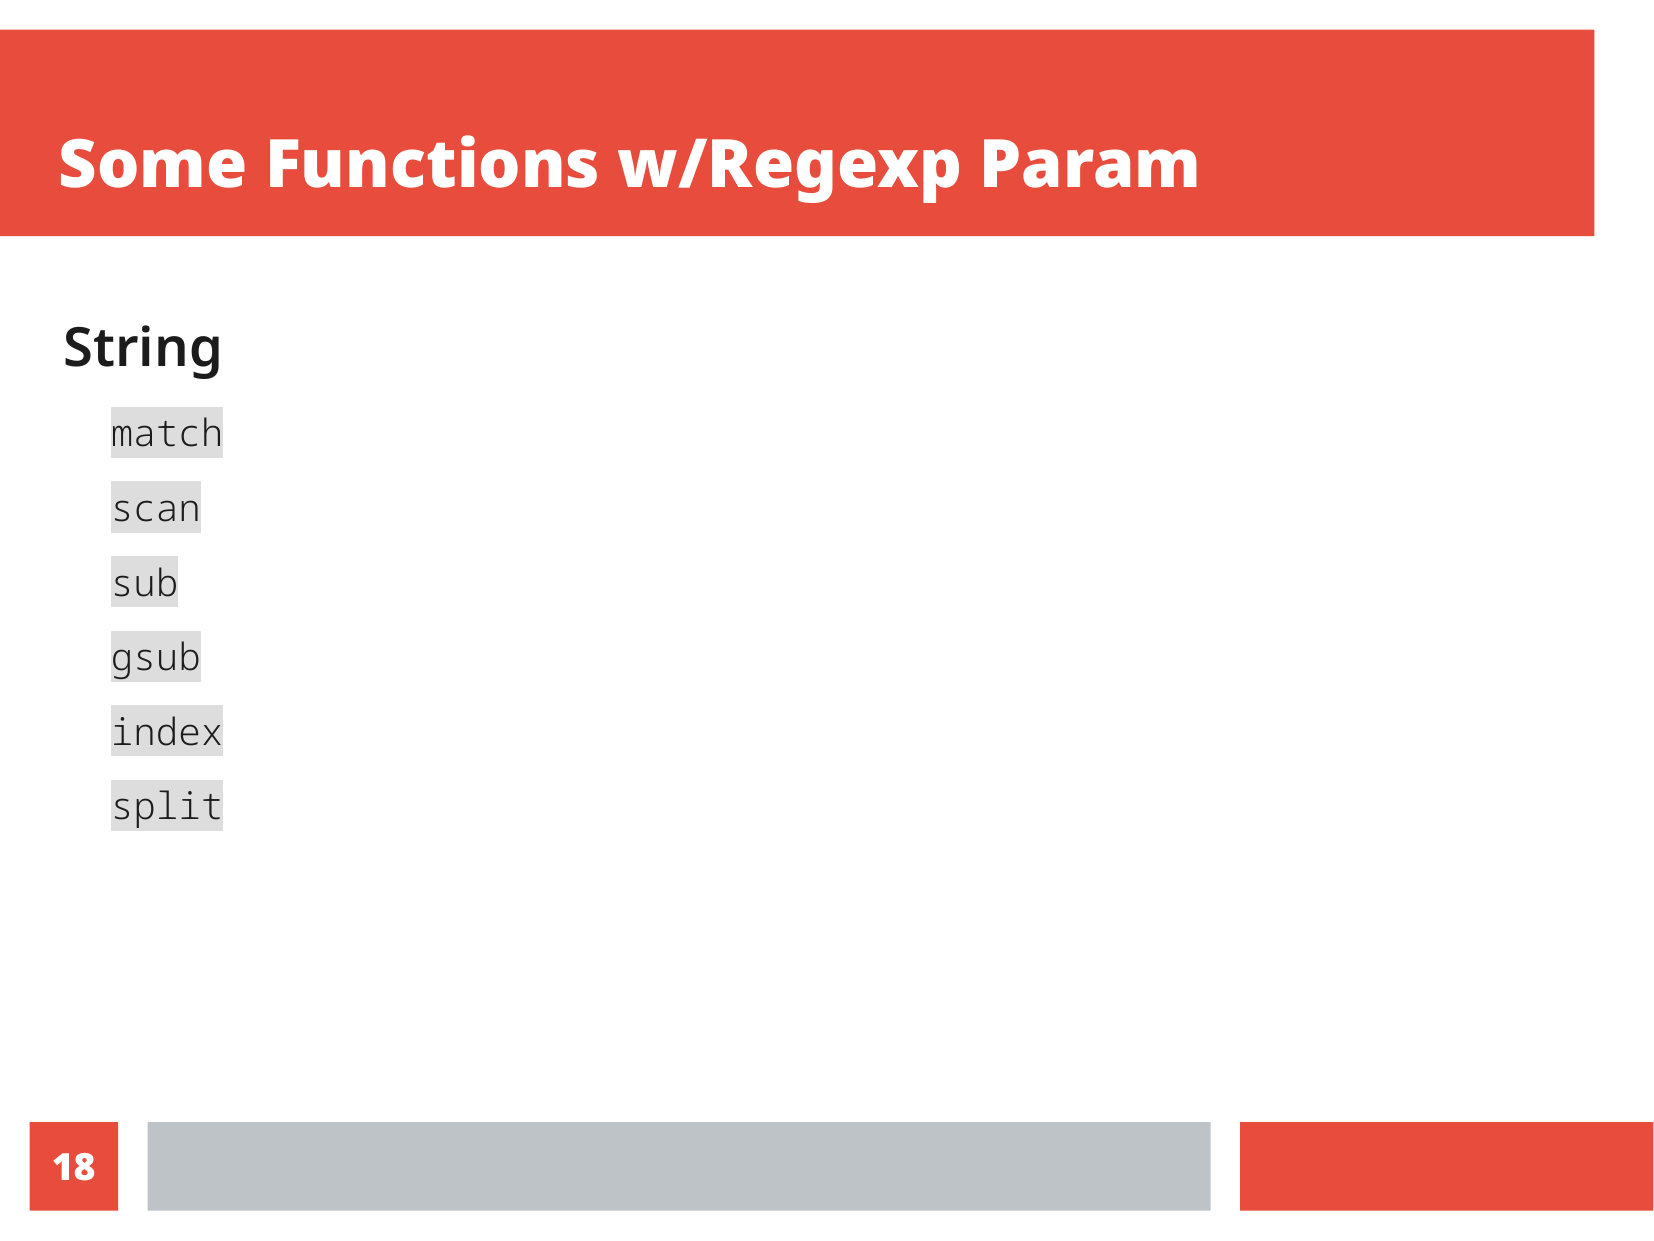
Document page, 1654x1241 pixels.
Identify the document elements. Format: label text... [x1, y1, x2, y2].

title Some Functions w/Regexp Param [59, 59, 1595, 207]
list String match scan sub gsub index split [63, 308, 1570, 1077]
